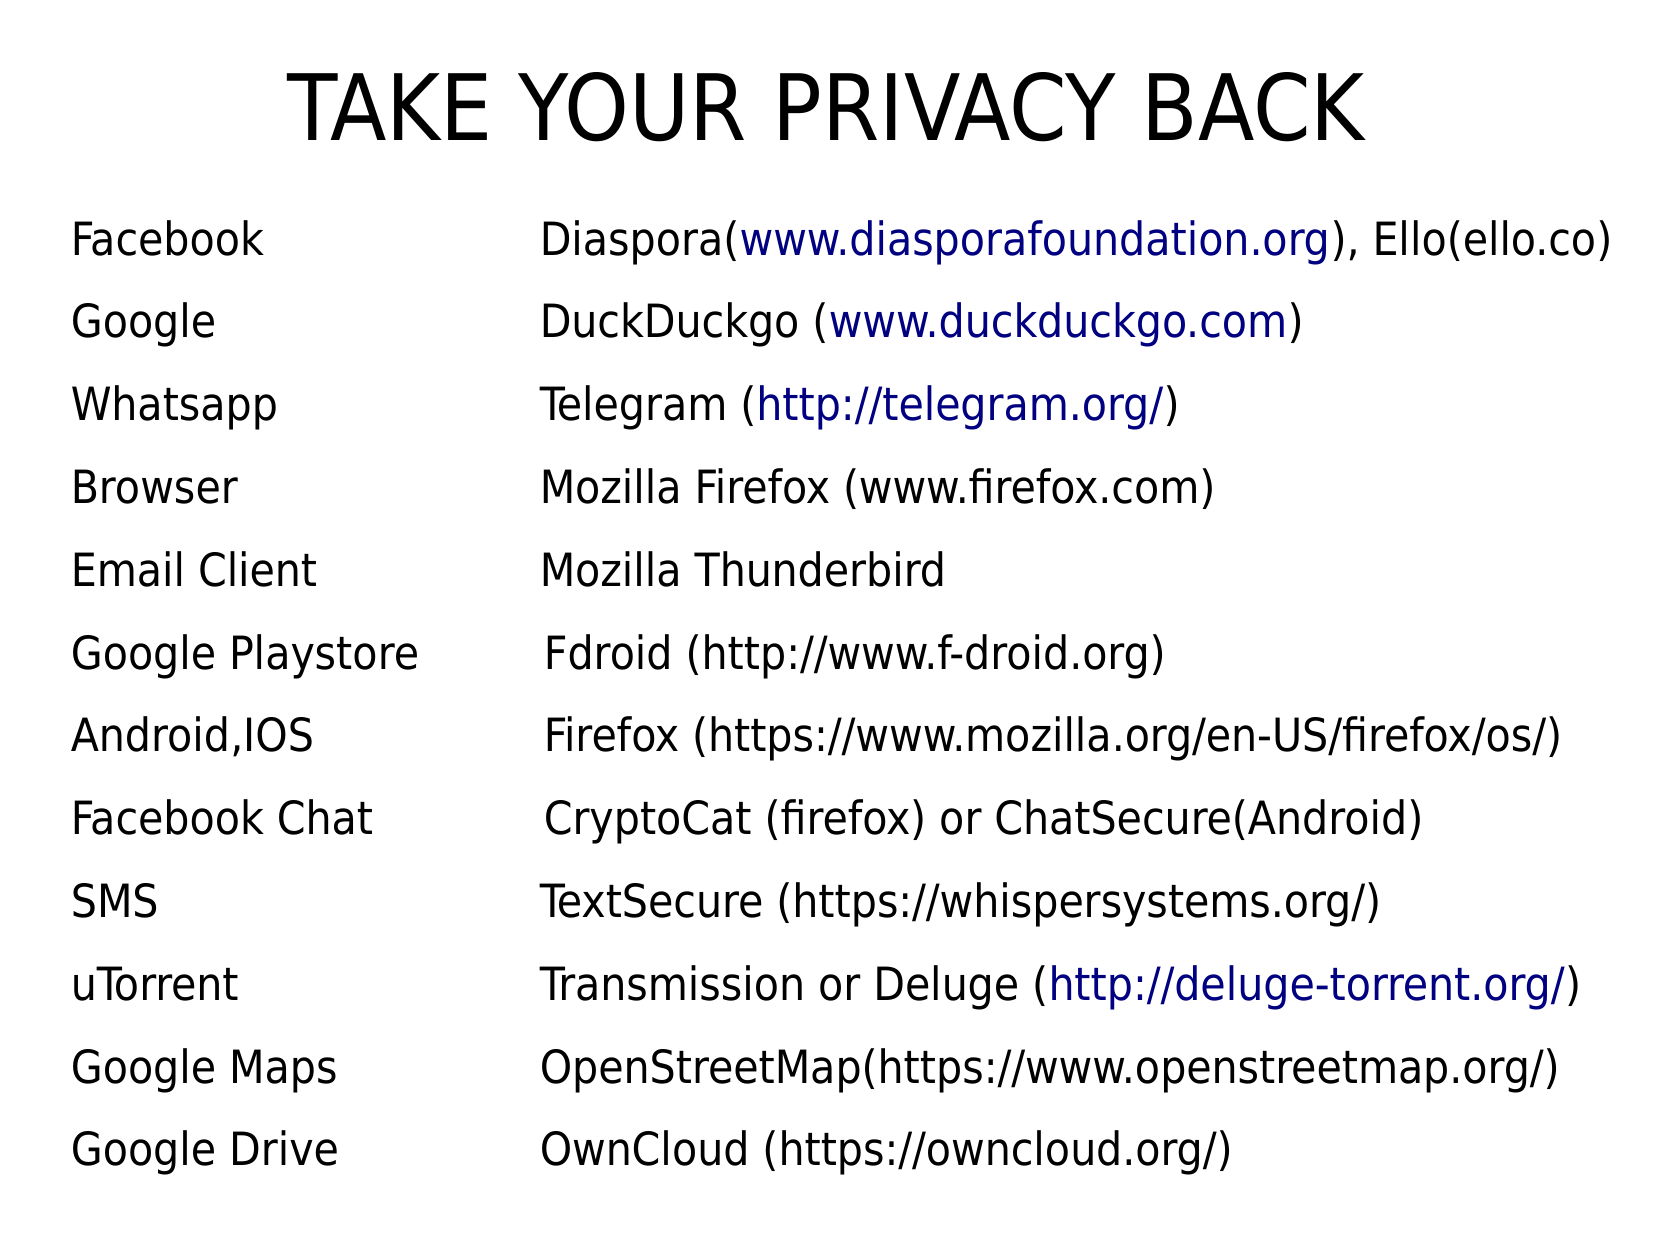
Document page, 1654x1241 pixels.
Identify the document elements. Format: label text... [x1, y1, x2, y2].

list Facebook Diaspora(www.diasporafoundation.org), Ello(ello.co) Google DuckDuckgo (www.duckduckgo.com) Whatsapp Telegram (http://telegram.org/) Browser Mozilla Firefox (www.firefox.com) Email Client Mozilla Thunderbird Google Playstore Fdroid (http://www.f-droid.org) Android,IOS Firefox (https://www.mozilla.org/en-US/firefox/os/) Facebook Chat CryptoCat (firefox) or ChatSecure(Android) SMS TextSecure (https://whispersystems.org/) uTorrent Transmission or Deluge (http://deluge-torrent.org/) Google Maps OpenStreetMap(https://www.openstreetmap.org/) Google Drive OwnCloud (https://owncloud.org/) [0, 212, 1654, 1241]
title TAKE YOUR PRIVACY BACK [82, 5, 1571, 212]
